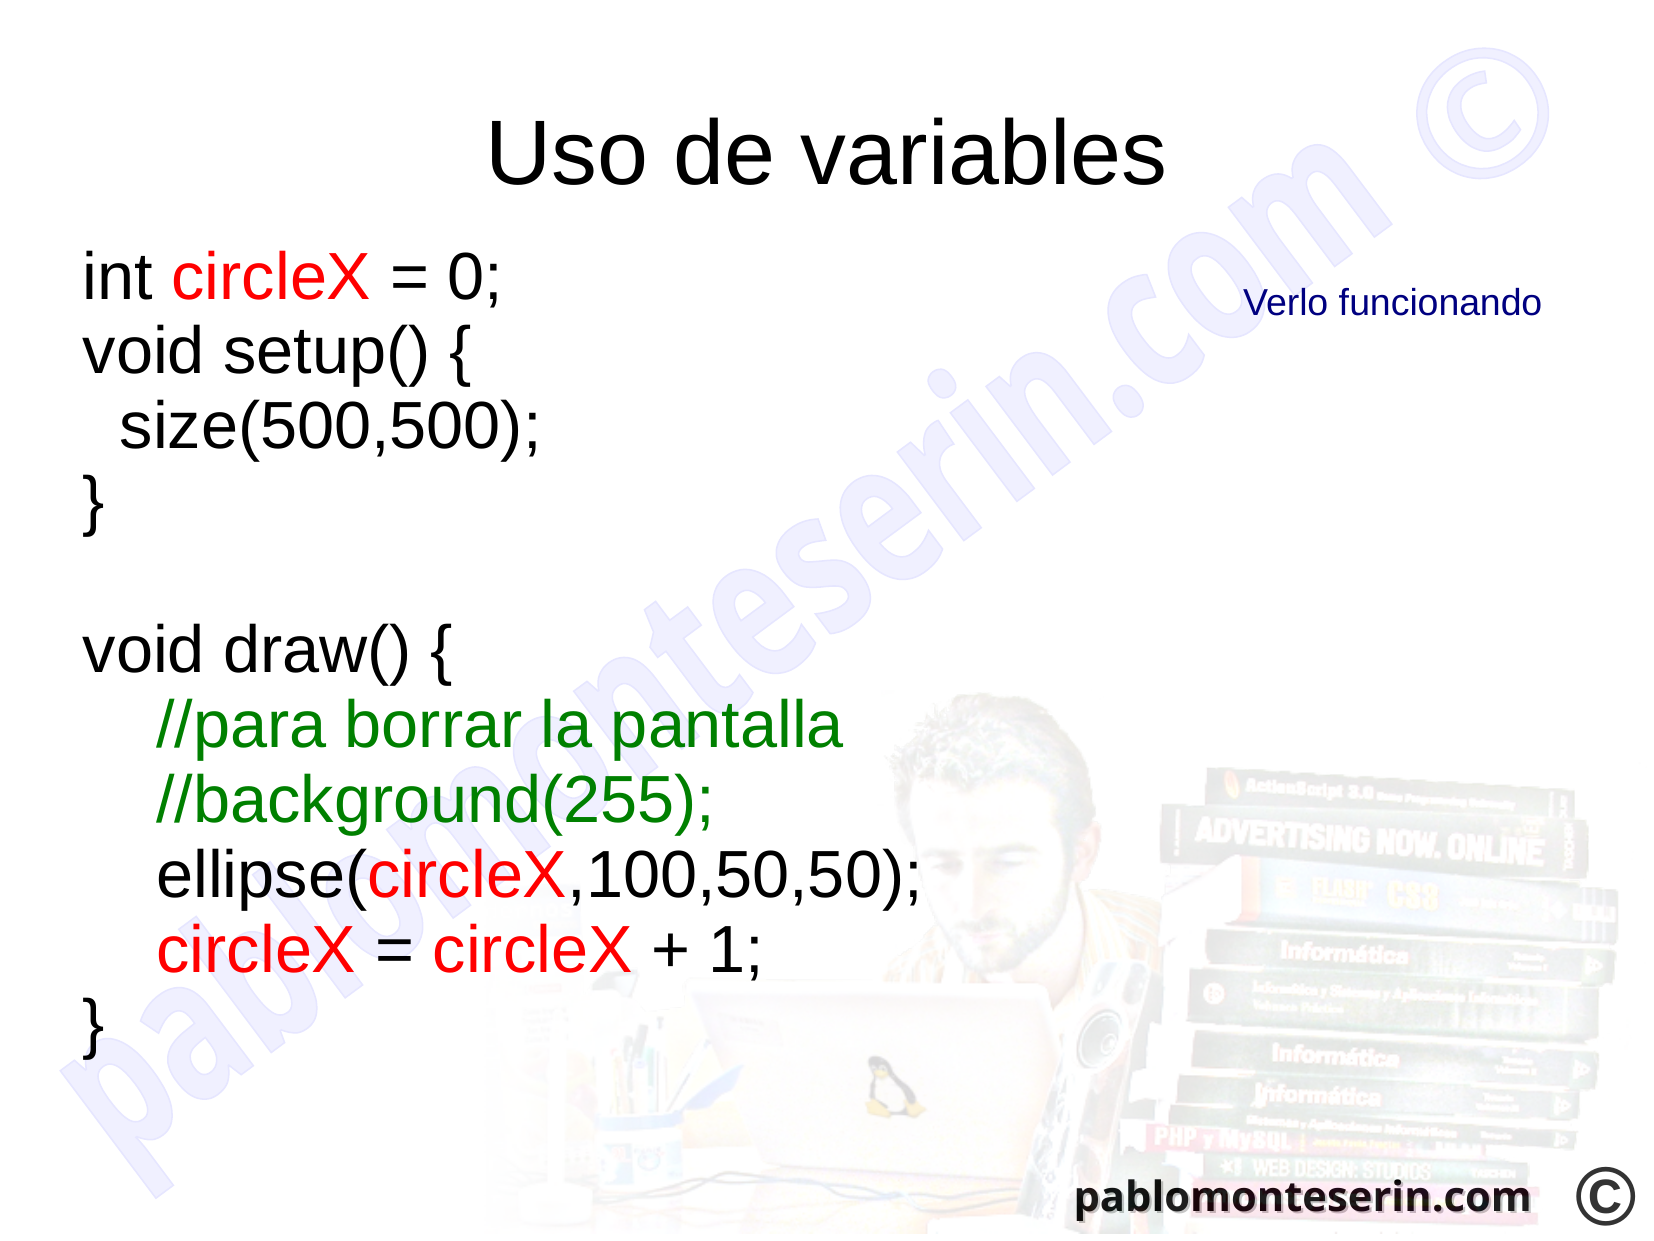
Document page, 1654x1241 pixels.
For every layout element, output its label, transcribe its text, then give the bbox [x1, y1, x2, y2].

title Uso de variables [82, 49, 1571, 257]
picture [468, 674, 1654, 1234]
subtitle int circleX = 0; void setup() { size(500,500); } void draw() { //para borrar la pantalla //background(255); ellipse(circleX,100,50,50); circleX = circleX + 1; } [82, 238, 1538, 1062]
text_box Verlo funcionando [1228, 273, 1557, 331]
